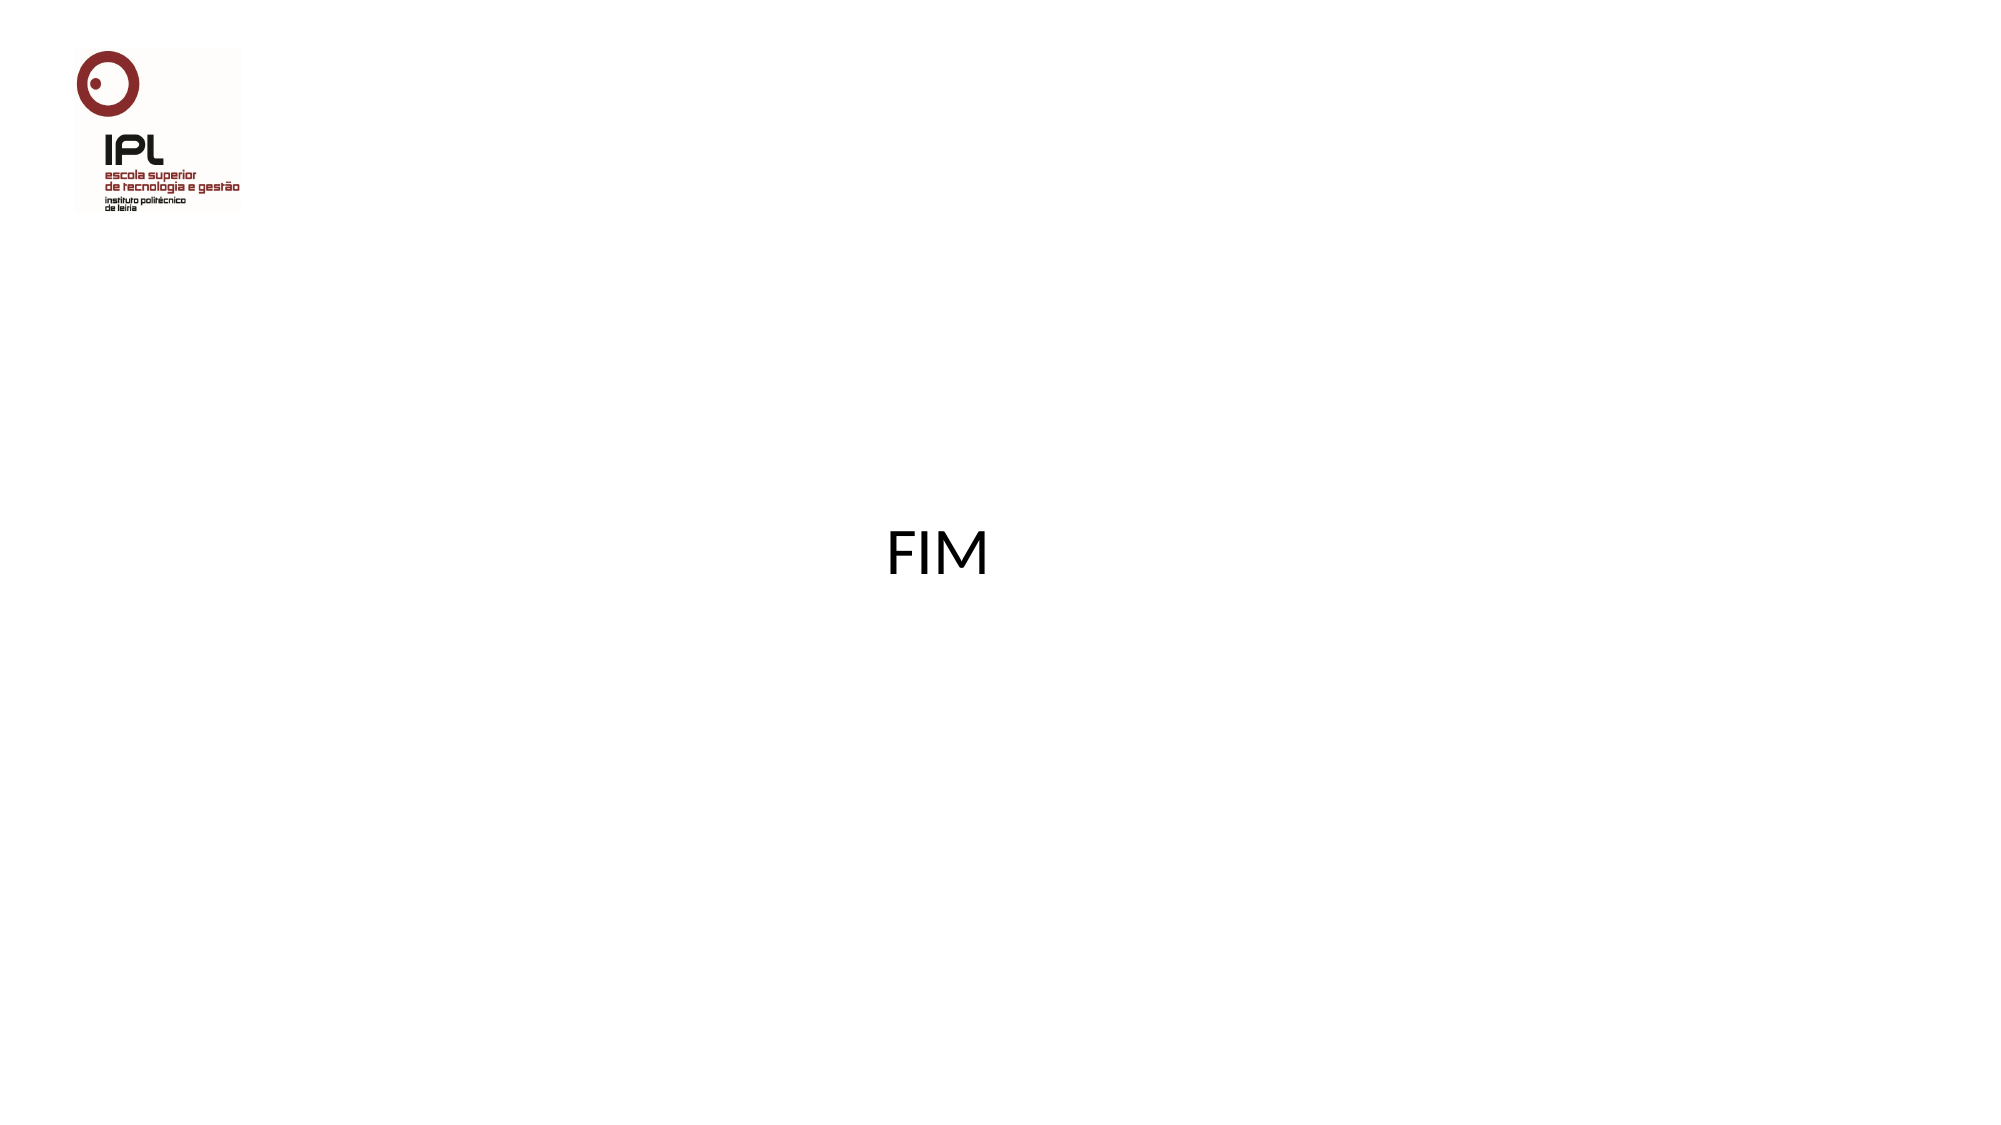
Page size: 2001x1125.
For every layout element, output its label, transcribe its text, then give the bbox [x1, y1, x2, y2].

picture [74, 48, 241, 212]
text_box FIM [438, 494, 1438, 595]
